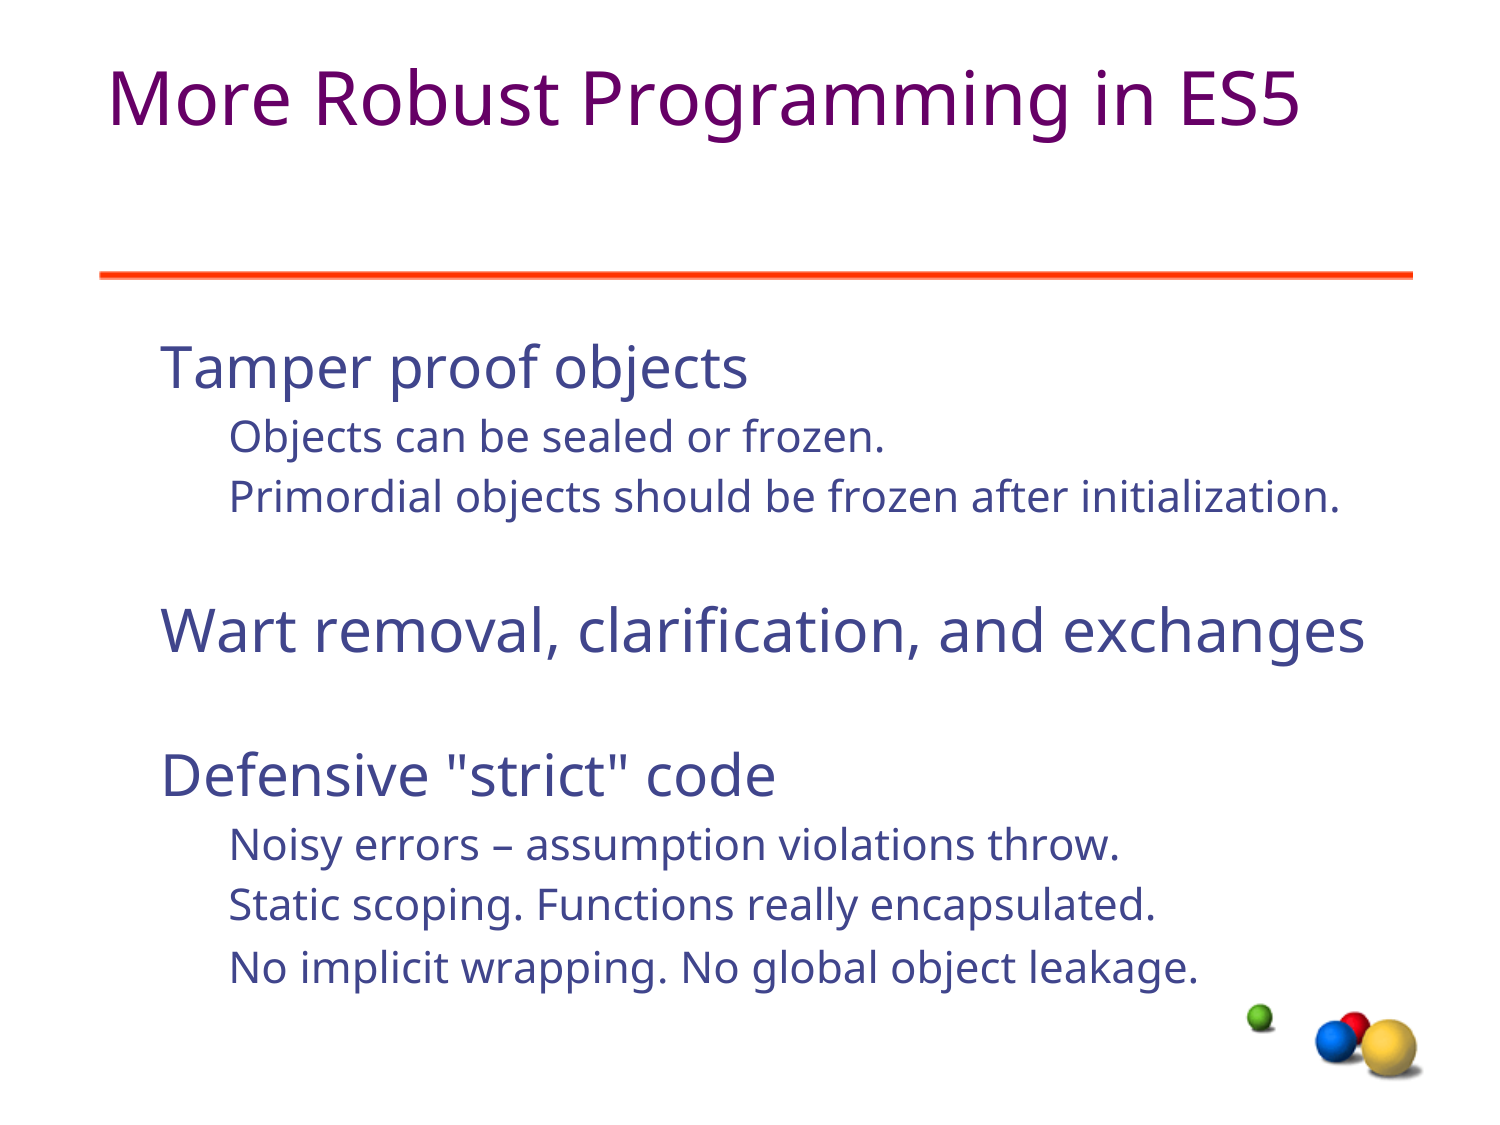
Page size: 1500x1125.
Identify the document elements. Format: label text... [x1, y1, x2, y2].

subtitle Tamper proof objects Objects can be sealed or frozen. Primordial objects should be frozen after initialization. Wart removal, clarification, and exchanges Defensive "strict" code Noisy errors – assumption violations throw. Static scoping. Functions really encapsulated. No implicit wrapping. No global object leakage. [144, 320, 1407, 993]
picture [99, 271, 1413, 280]
title More Robust Programming in ES5 [106, 57, 1369, 231]
picture [1224, 999, 1449, 1083]
